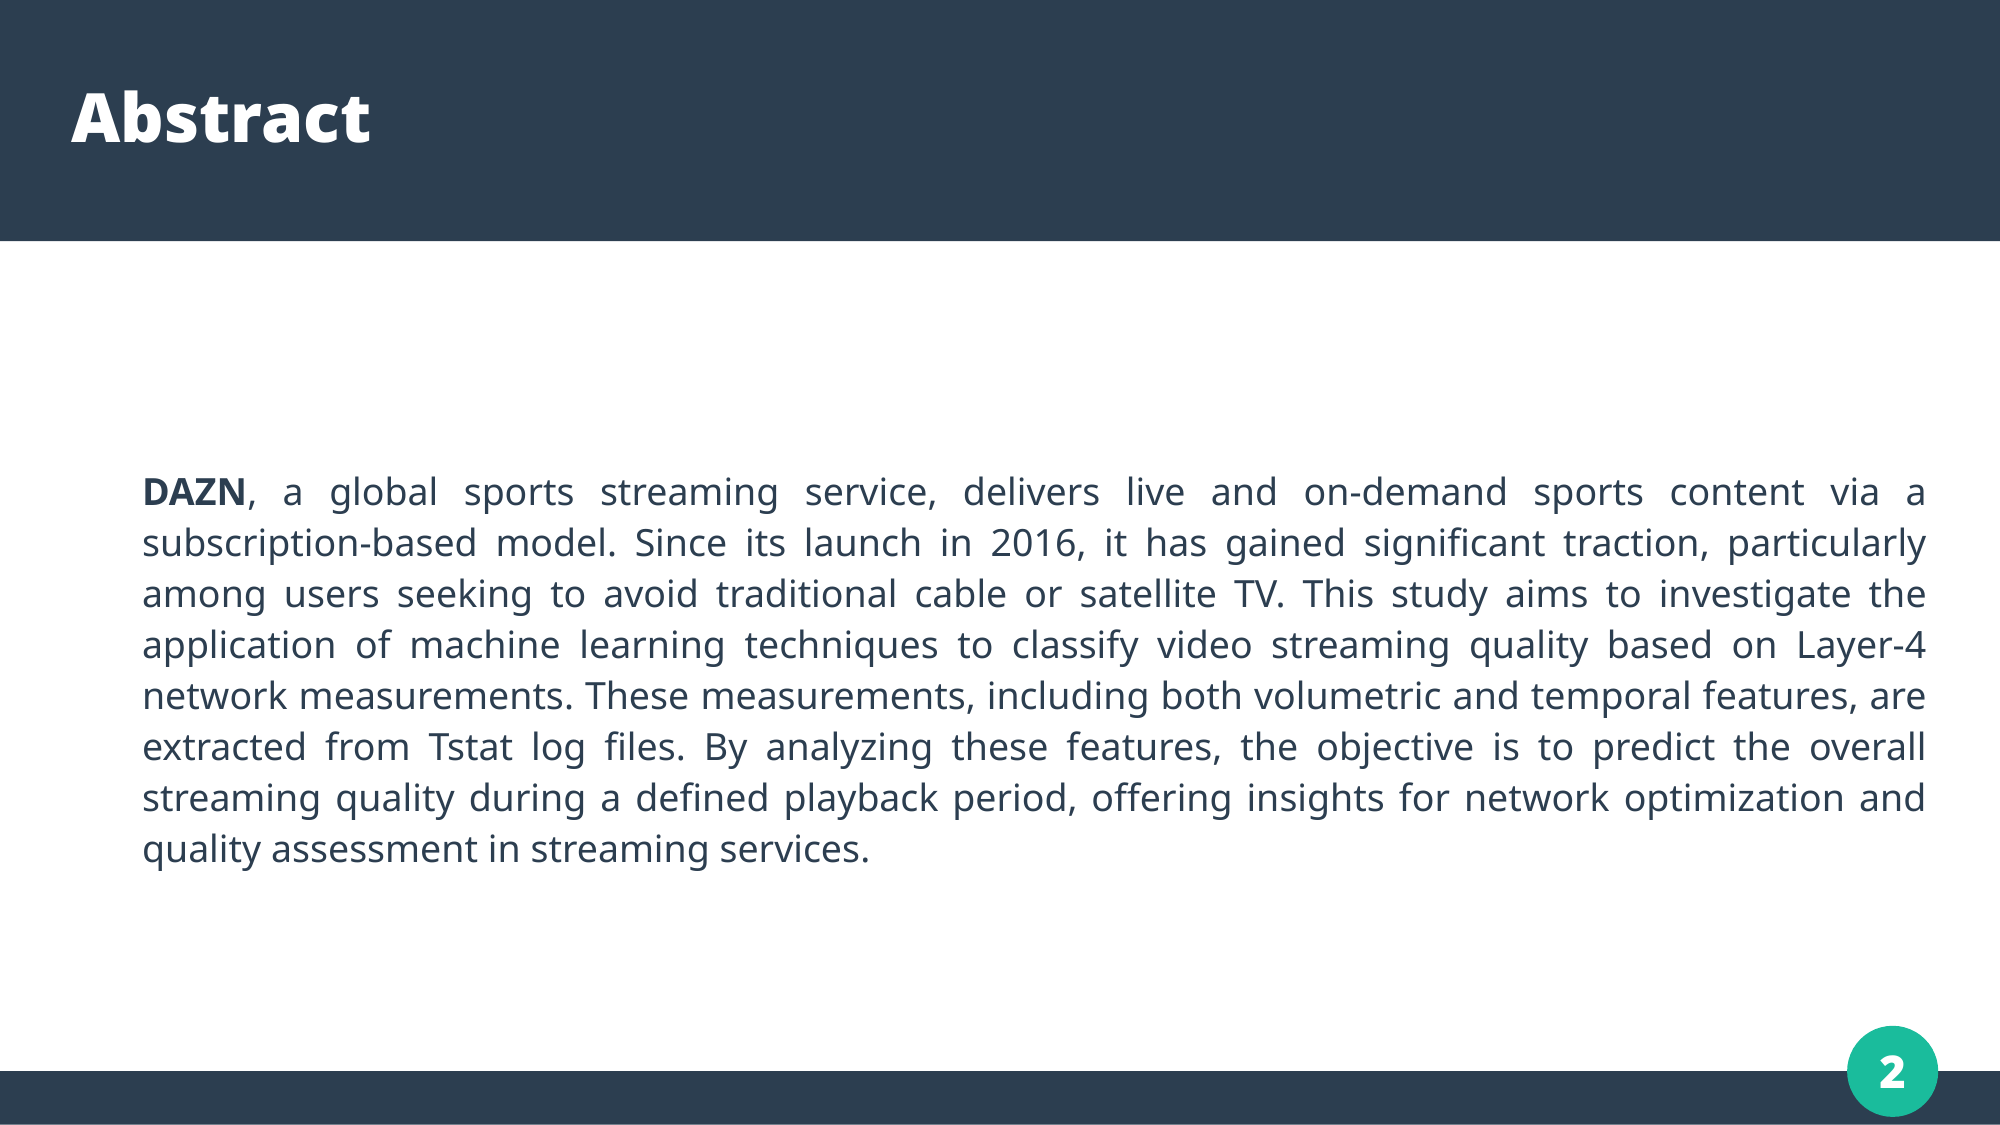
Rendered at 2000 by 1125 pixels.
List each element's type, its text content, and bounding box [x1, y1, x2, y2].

title Abstract [71, 44, 1929, 188]
list DAZN, a global sports streaming service, delivers live and on-demand sports content via a subscription-based model. Since its launch in 2016, it has gained significant traction, particularly among users seeking to avoid traditional cable or satellite TV. This study aims to investigate the application of machine learning techniques to classify video streaming quality based on Layer-4 network measurements. These measurements, including both volumetric and temporal features, are extracted from Tstat log files. By analyzing these features, the objective is to predict the overall streaming quality during a defined playback period, offering insights for network optimization and quality assessment in streaming services. [71, 294, 1929, 1045]
